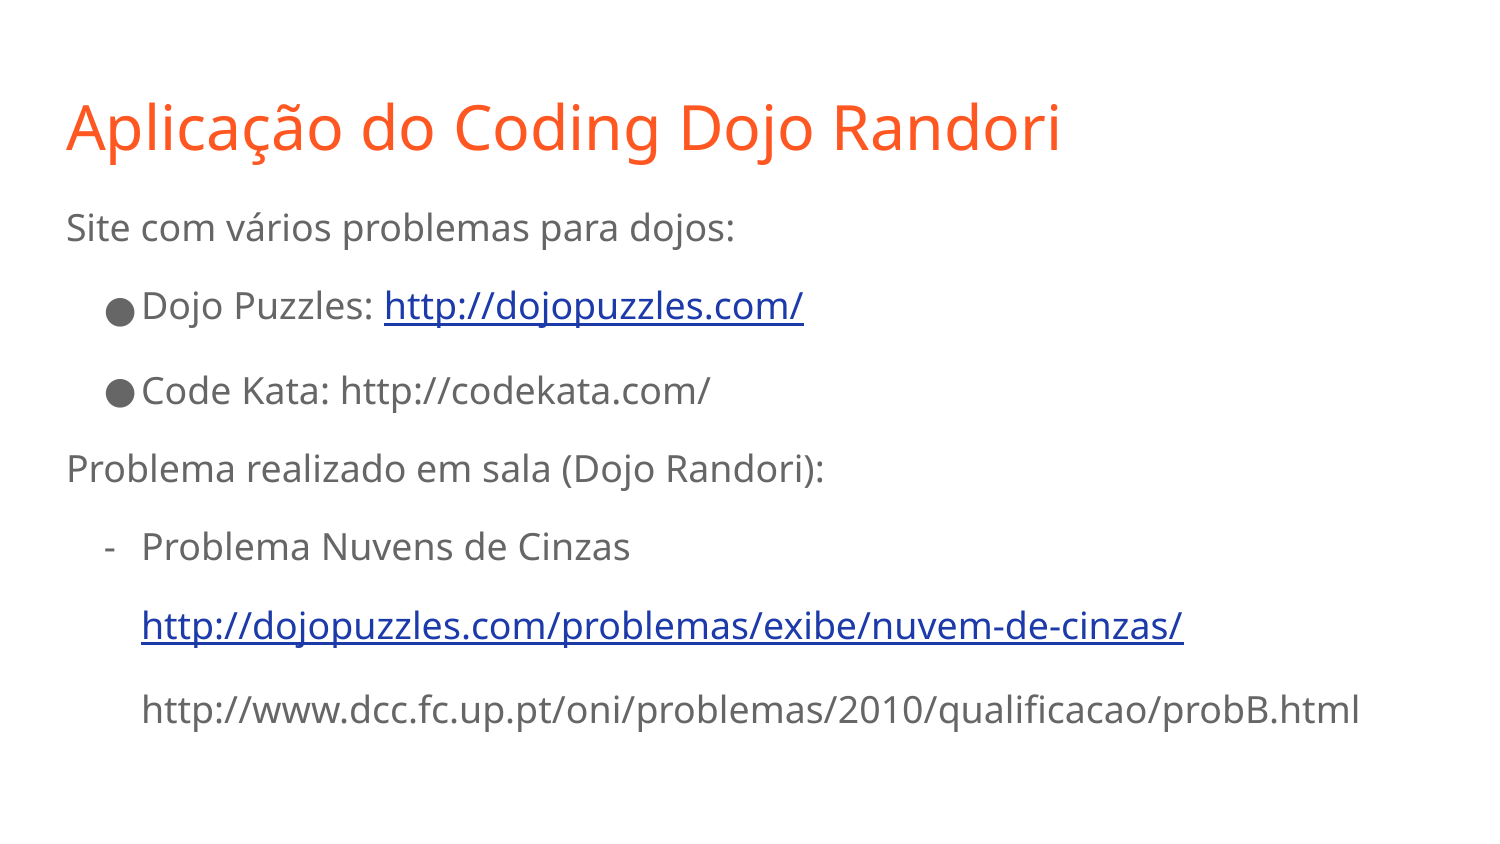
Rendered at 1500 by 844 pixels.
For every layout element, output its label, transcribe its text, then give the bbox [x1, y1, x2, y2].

title Aplicação do Coding Dojo Randori [51, 72, 1449, 167]
list Site com vários problemas para dojos: Dojo Puzzles: http://dojopuzzles.com/ Code Kata: http://codekata.com/ Problema realizado em sala (Dojo Randori): Problema Nuvens de Cinzas http://dojopuzzles.com/problemas/exibe/nuvem-de-cinzas/ http://www.dcc.fc.up.pt/oni/problemas/2010/qualificacao/probB.html [51, 189, 1449, 750]
